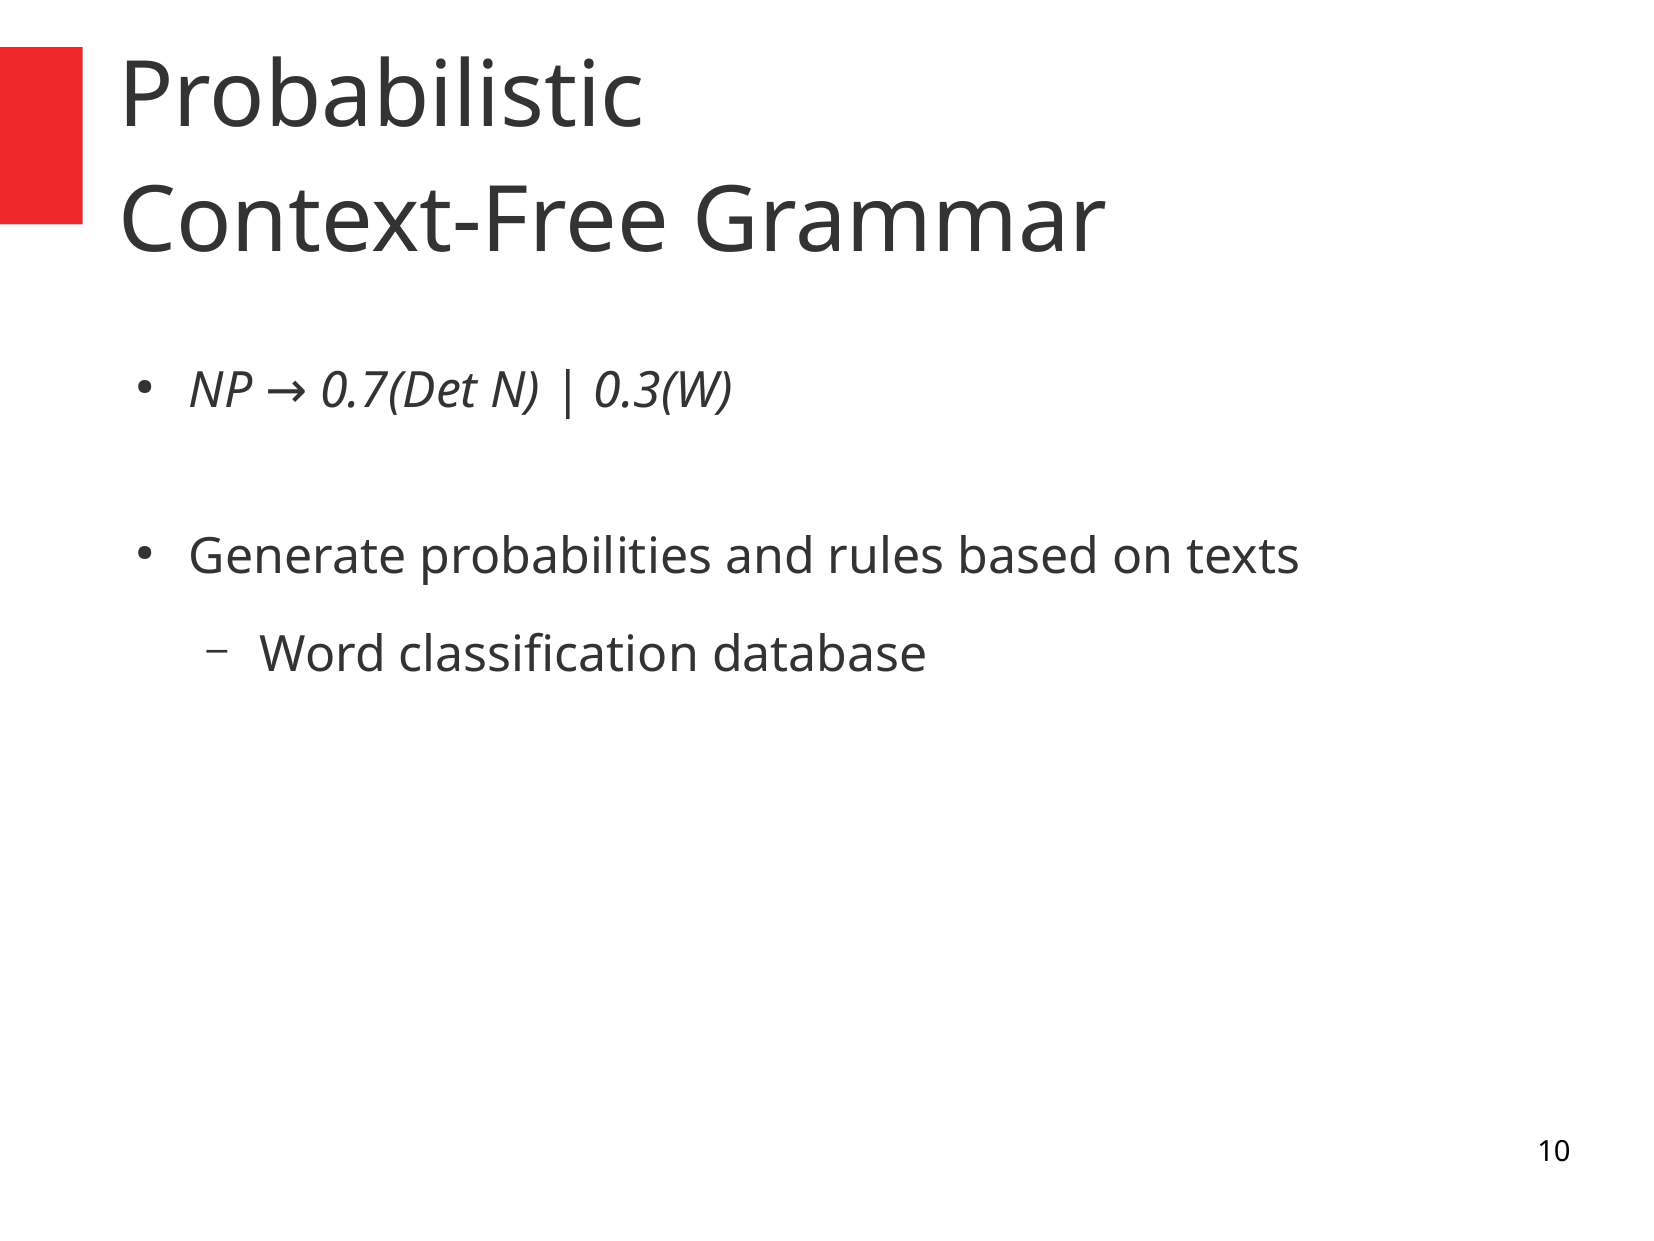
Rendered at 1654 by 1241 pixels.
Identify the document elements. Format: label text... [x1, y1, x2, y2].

list NP → 0.7(Det N) | 0.3(W) Generate probabilities and rules based on texts Word classification database [118, 354, 1536, 1074]
title Probabilistic Context-Free Grammar [118, 45, 1571, 261]
